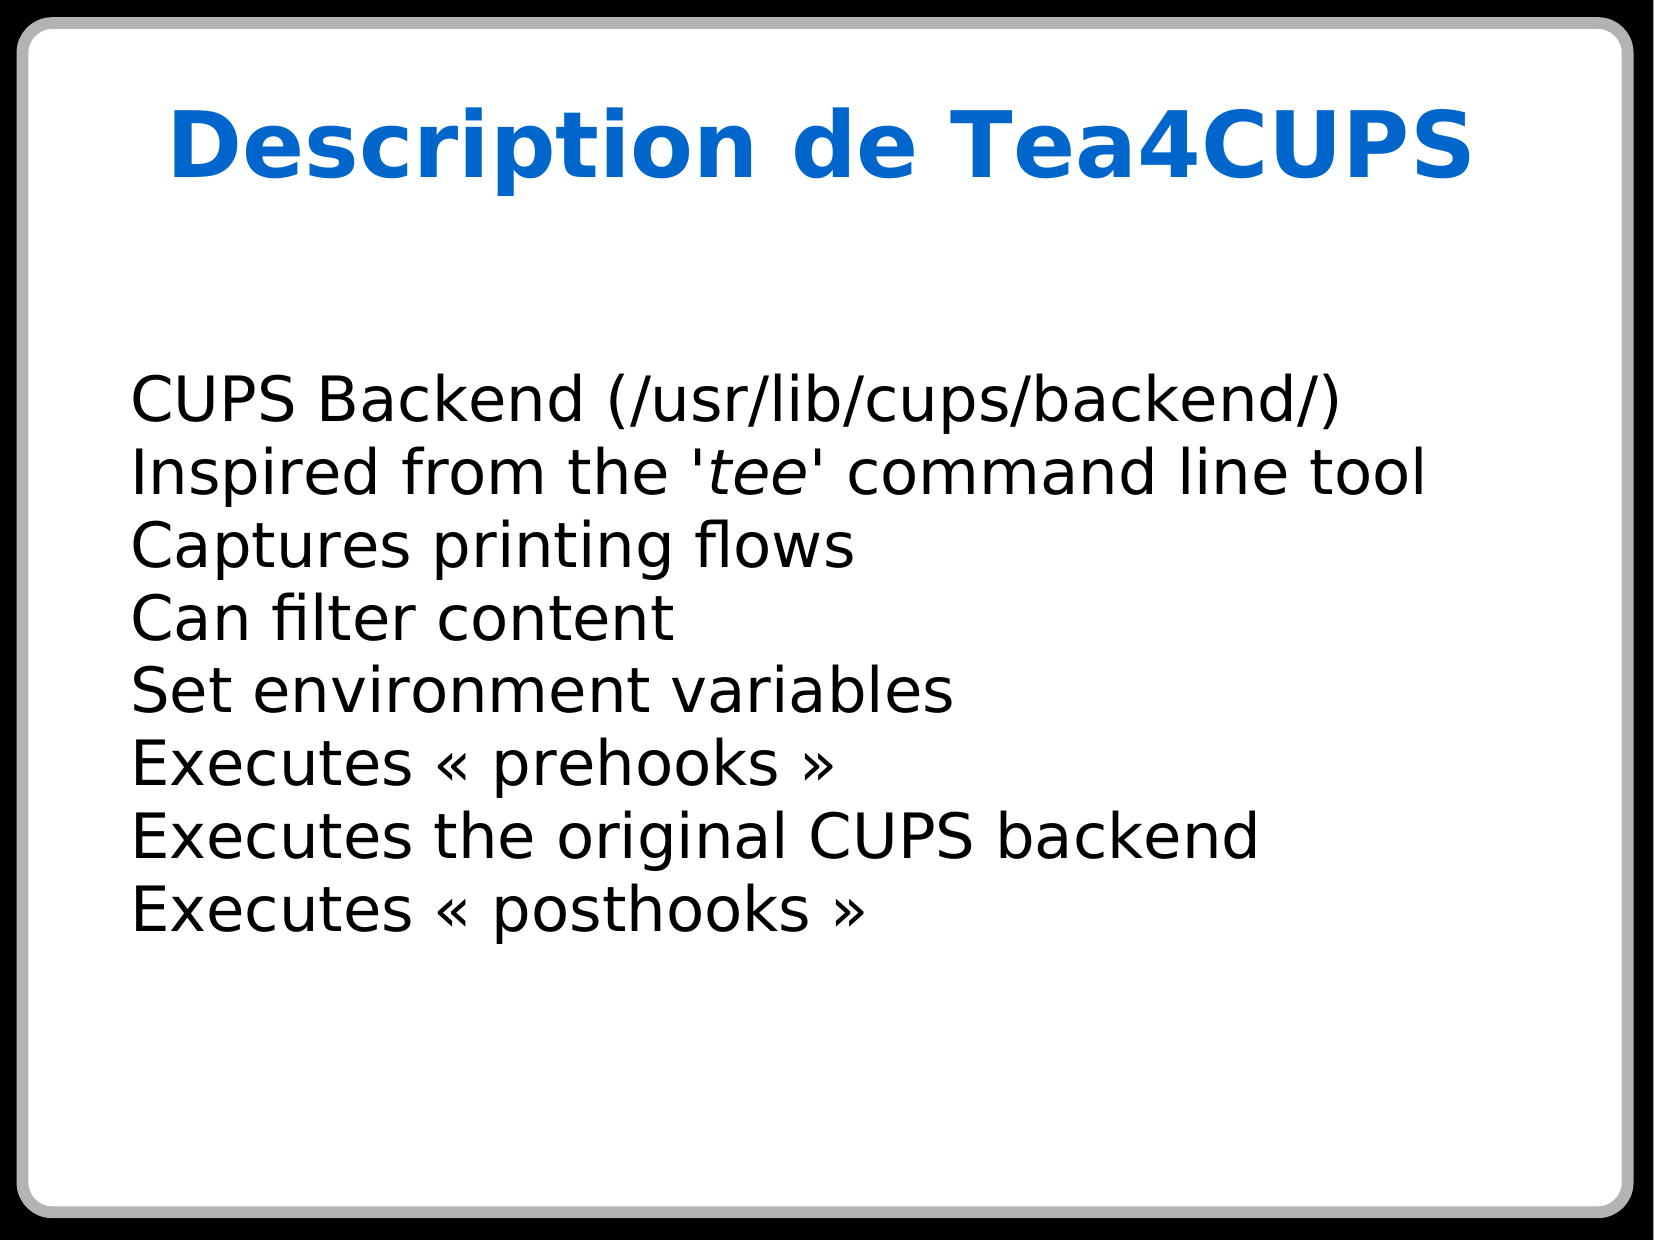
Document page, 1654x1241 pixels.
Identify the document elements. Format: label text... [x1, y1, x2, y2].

title Description de Tea4CUPS [67, 91, 1577, 199]
list CUPS Backend (/usr/lib/cups/backend/) Inspired from the 'tee' command line tool Captures printing flows Can filter content Set environment variables Executes « prehooks » Executes the original CUPS backend Executes « posthooks » [112, 363, 1534, 1164]
